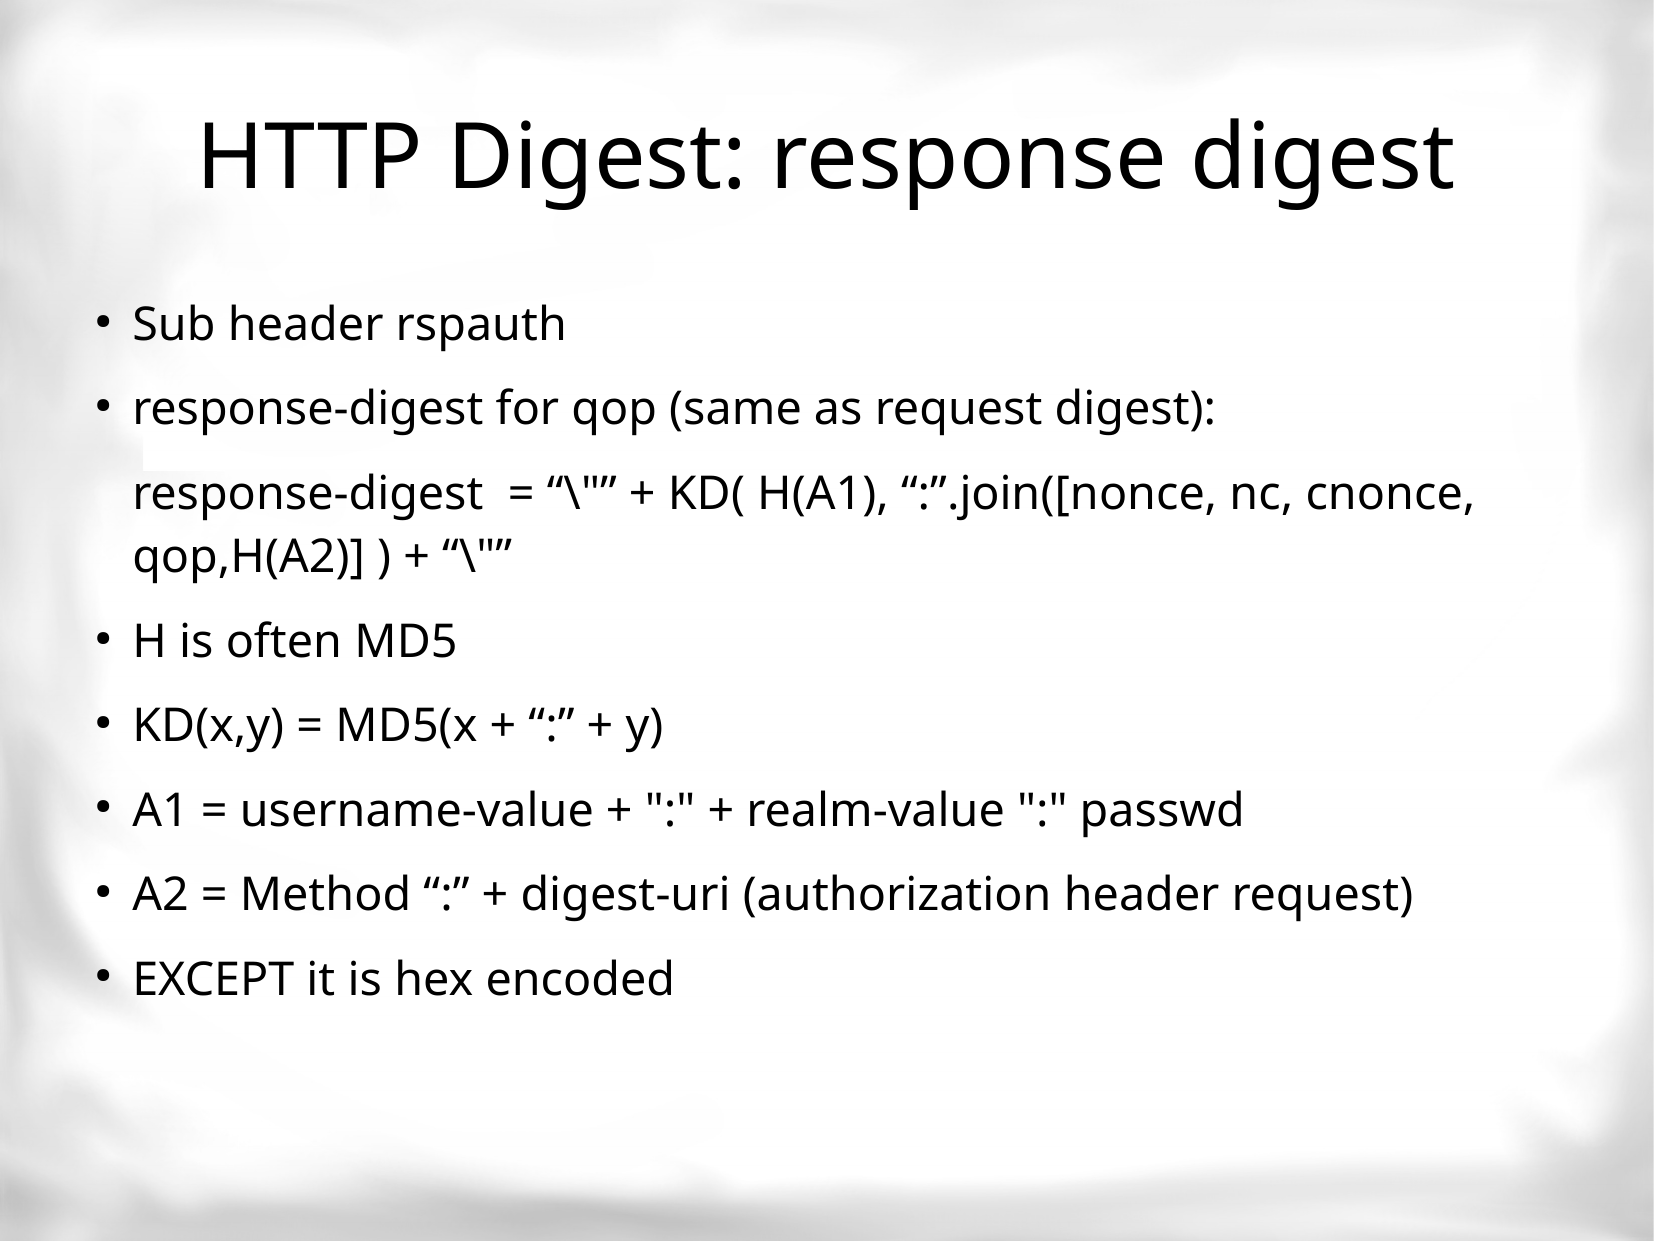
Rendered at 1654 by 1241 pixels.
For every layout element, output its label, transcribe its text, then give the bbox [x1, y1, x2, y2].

picture [0, 0, 1654, 1241]
list Sub header rspauth response-digest for qop (same as request digest): response-digest = “\"” + KD( H(A1), “:”.join([nonce, nc, cnonce, qop,H(A2)] ) + “\"” H is often MD5 KD(x,y) = MD5(x + “:” + y) A1 = username-value + ":" + realm-value ":" passwd A2 = Method “:” + digest-uri (authorization header request) EXCEPT it is hex encoded [82, 290, 1571, 1010]
title HTTP Digest: response digest [82, 49, 1571, 257]
